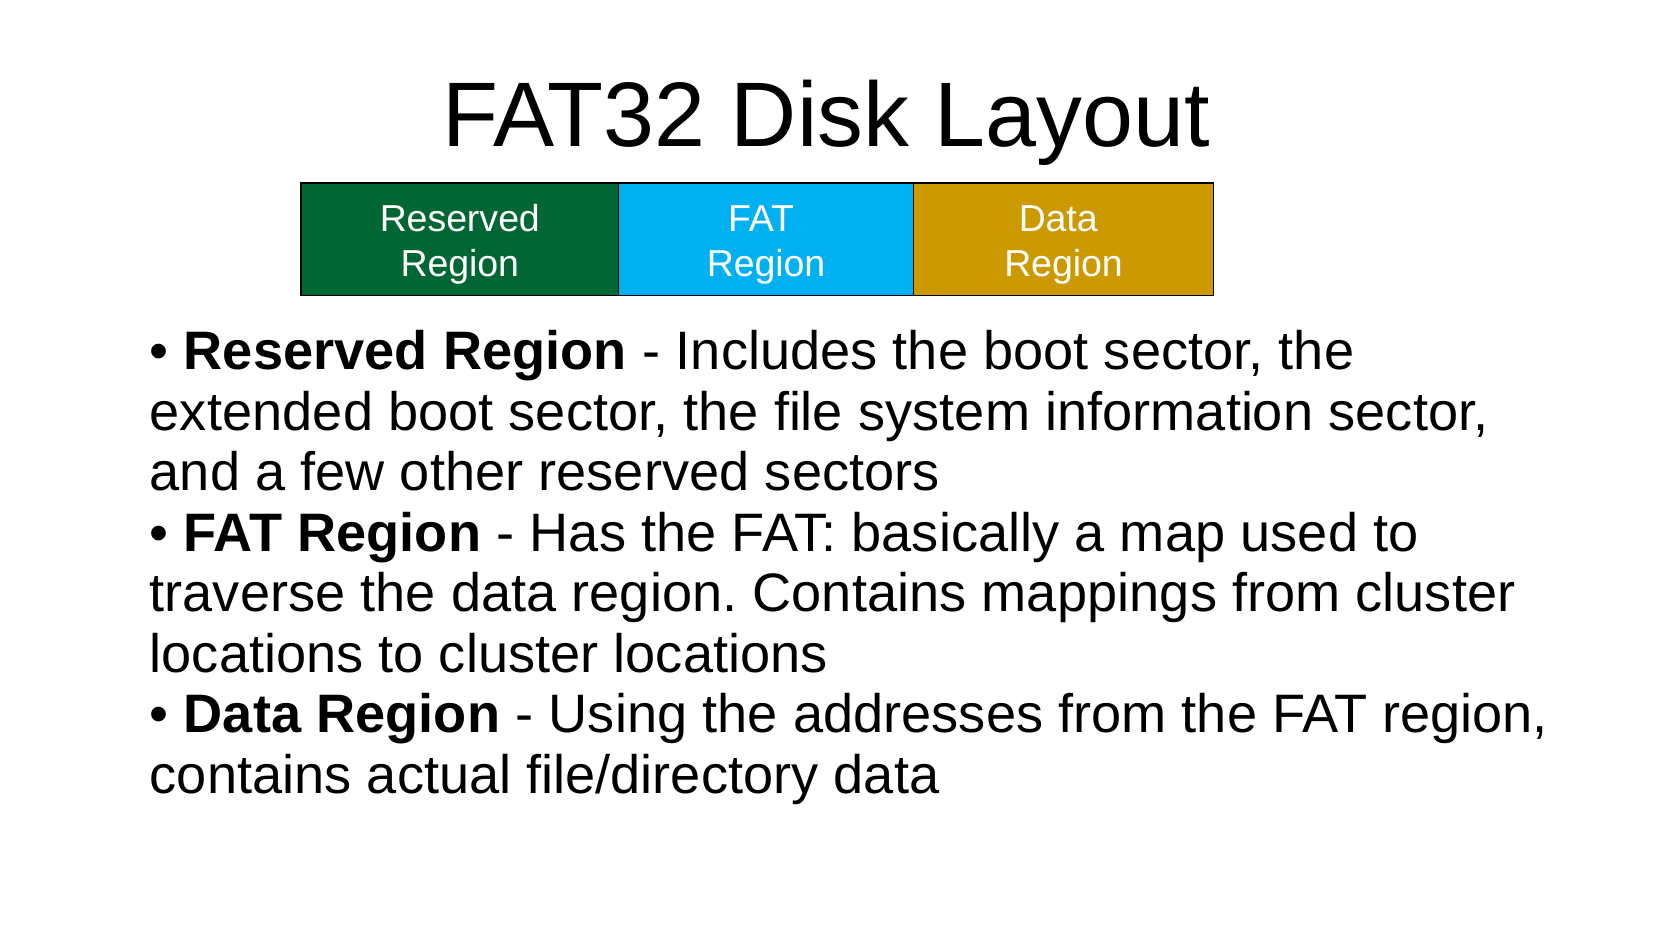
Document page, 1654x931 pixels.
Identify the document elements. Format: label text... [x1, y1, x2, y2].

text_box • Reserved Region - Includes the boot sector, the extended boot sector, the file system information sector, and a few other reserved sectors • FAT Region - Has the FAT: basically a map used to traverse the data region. Contains mappings from cluster locations to cluster locations • Data Region - Using the addresses from the FAT region, contains actual file/directory data [135, 192, 1591, 841]
text_box Reserved Region [301, 183, 618, 296]
title FAT32 Disk Layout [82, 37, 1571, 193]
text_box Data Region [913, 183, 1214, 296]
text_box FAT Region [618, 183, 913, 296]
